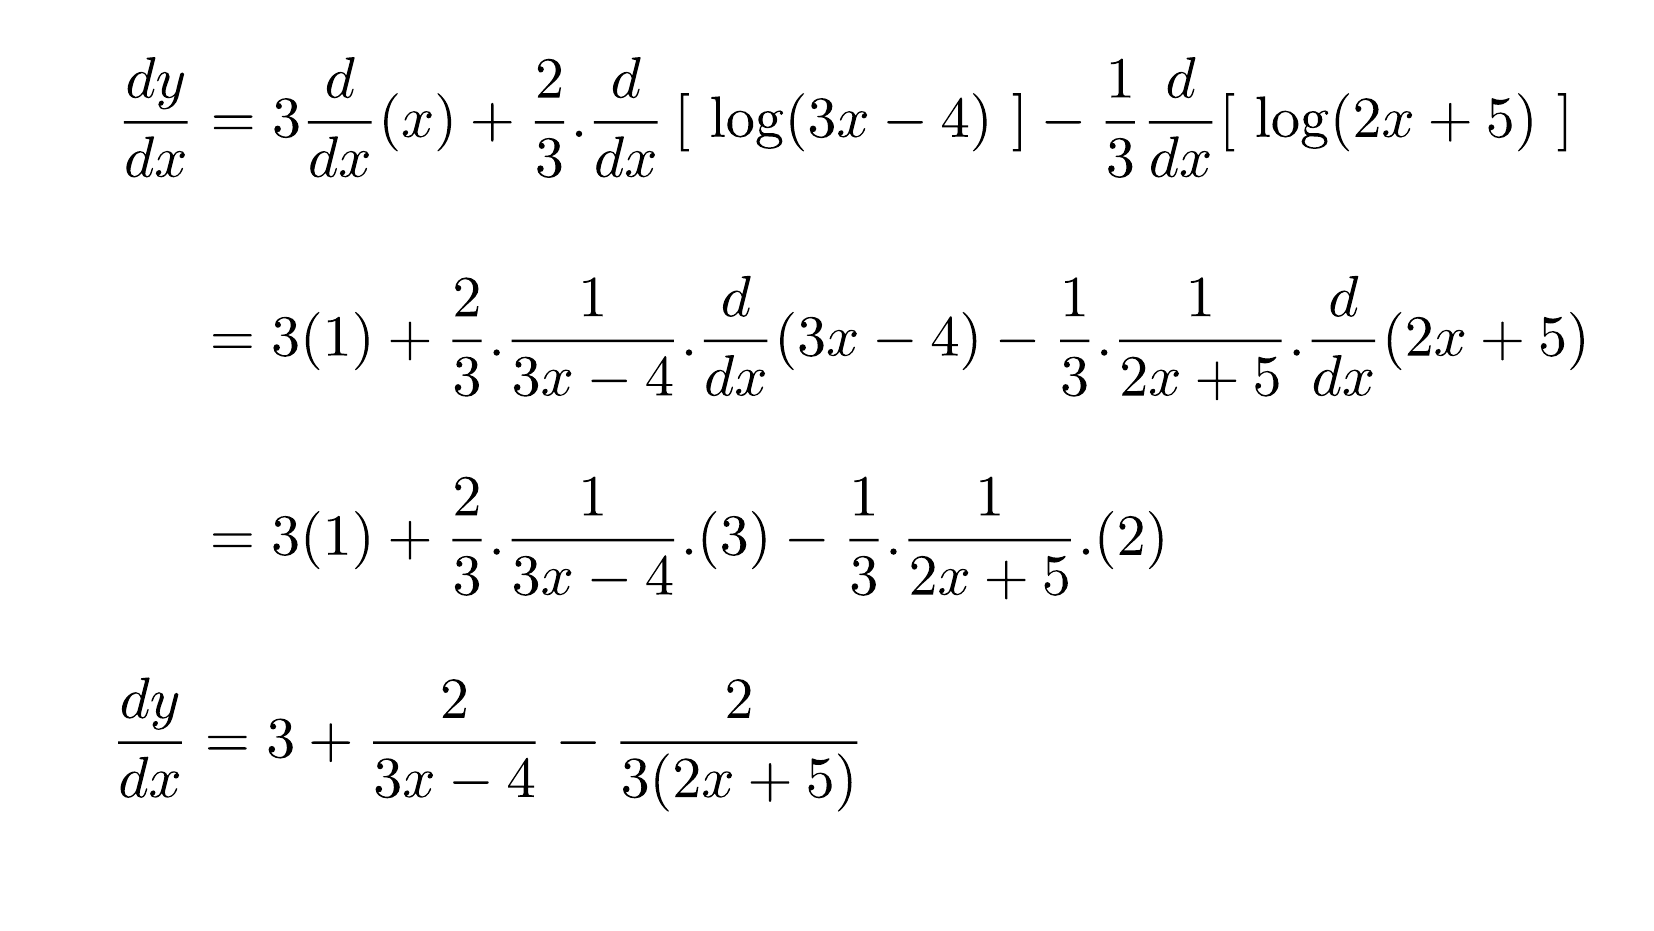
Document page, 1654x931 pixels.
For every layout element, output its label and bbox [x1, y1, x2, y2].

text_box [118, 677, 858, 812]
title [35, 37, 1607, 886]
text_box [123, 57, 1567, 178]
text_box [212, 275, 1584, 401]
text_box [212, 476, 1163, 600]
